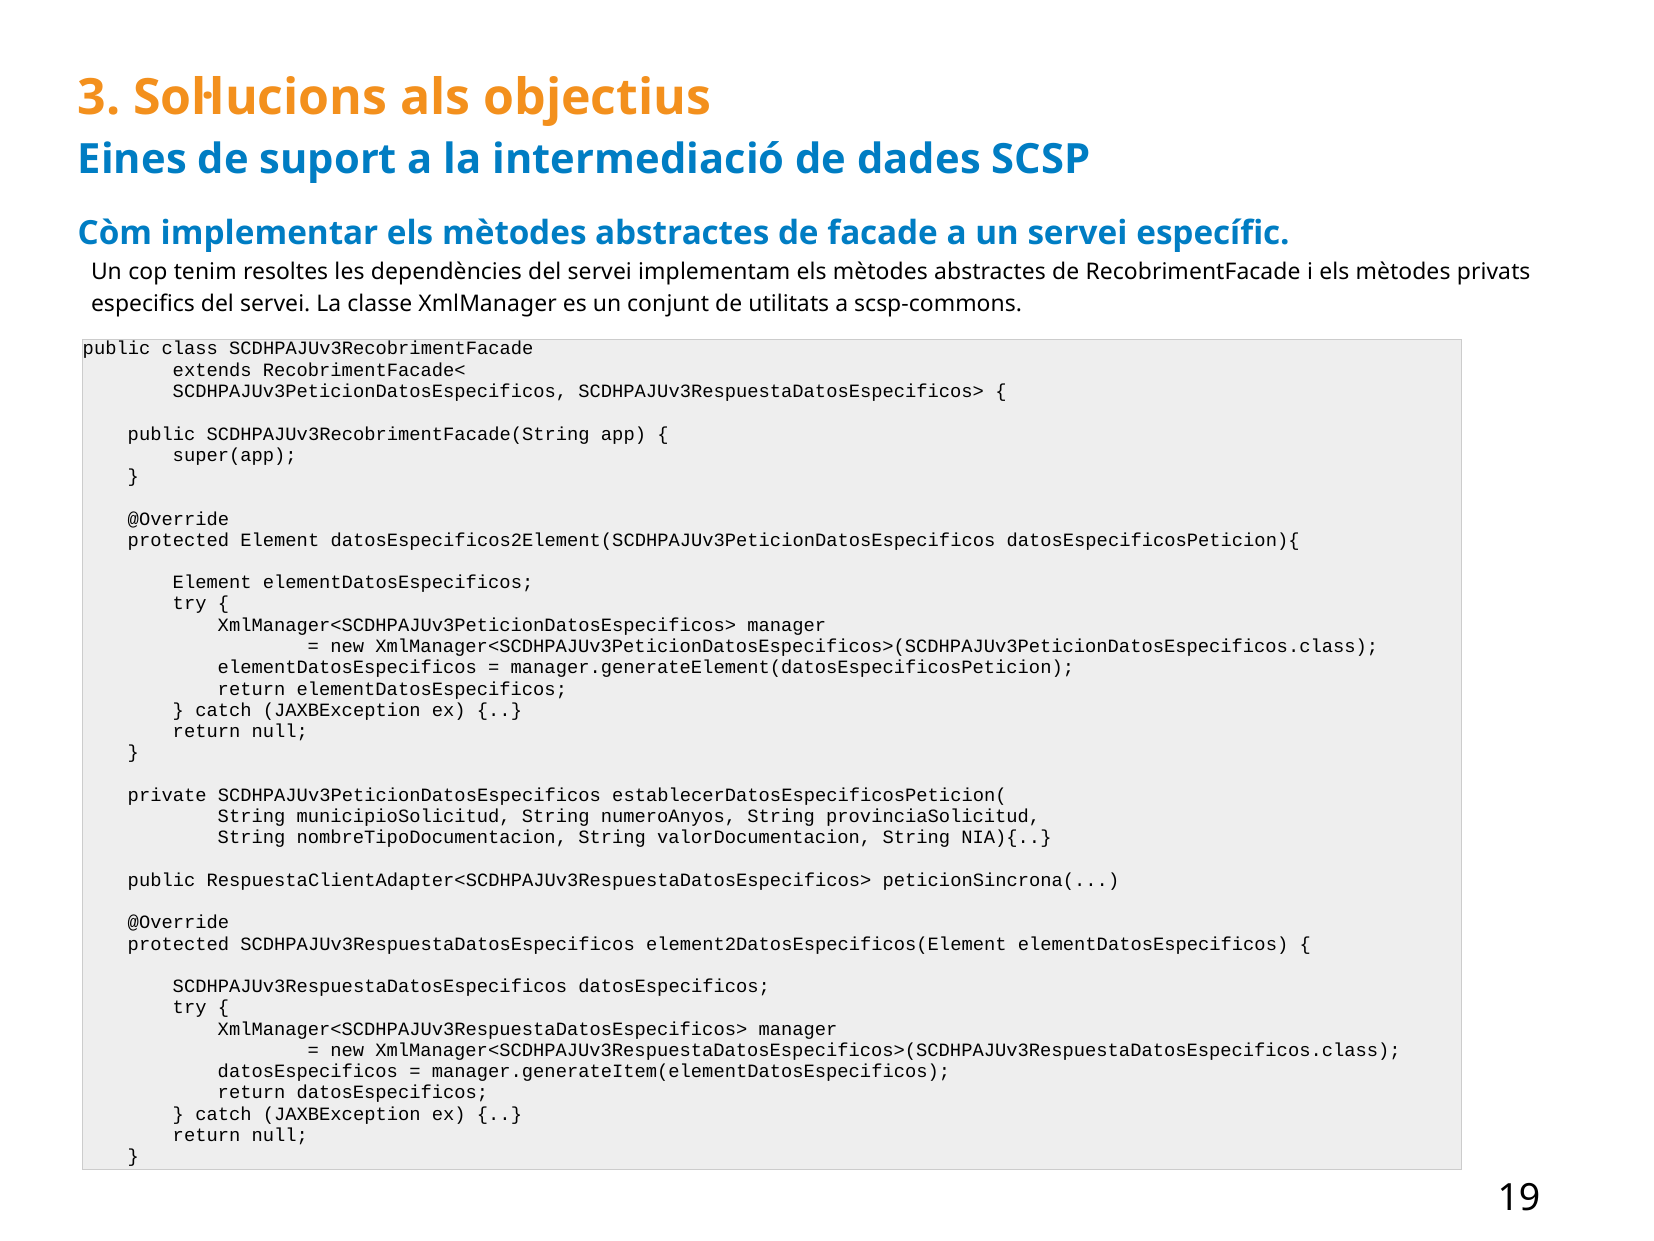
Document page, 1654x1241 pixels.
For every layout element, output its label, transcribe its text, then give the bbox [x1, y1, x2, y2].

text_box Un cop tenim resoltes les dependències del servei implementam els mètodes abstractes de RecobrimentFacade i els mètodes privats especifics del servei. La classe XmlManager es un conjunt de utilitats a scsp-commons. [76, 248, 1548, 324]
text_box <número> [1482, 1163, 1654, 1229]
text_box 3. Sol·lucions als objectius Eines de suport a la intermediació de dades SCSP Còm implementar els mètodes abstractes de facade a un servei específic. [63, 53, 1535, 148]
text_box public class SCDHPAJUv3RecobrimentFacade extends RecobrimentFacade< SCDHPAJUv3PeticionDatosEspecificos, SCDHPAJUv3RespuestaDatosEspecificos> { public SCDHPAJUv3RecobrimentFacade(String app) { super(app); } @Override protected Element datosEspecificos2Element(SCDHPAJUv3PeticionDatosEspecificos datosEspecificosPeticion){ Element elementDatosEspecificos; try { XmlManager<SCDHPAJUv3PeticionDatosEspecificos> manager = new XmlManager<SCDHPAJUv3PeticionDatosEspecificos>(SCDHPAJUv3PeticionDatosEspecificos.class); elementDatosEspecificos = manager.generateElement(datosEspecificosPeticion); return elementDatosEspecificos; } catch (JAXBException ex) {..} return null; } private SCDHPAJUv3PeticionDatosEspecificos establecerDatosEspecificosPeticion( String municipioSolicitud, String numeroAnyos, String provinciaSolicitud, String nombreTipoDocumentacion, String valorDocumentacion, String NIA){..} public RespuestaClientAdapter<SCDHPAJUv3RespuestaDatosEspecificos> peticionSincrona(...) @Override protected SCDHPAJUv3RespuestaDatosEspecificos element2DatosEspecificos(Element elementDatosEspecificos) { SCDHPAJUv3RespuestaDatosEspecificos datosEspecificos; try { XmlManager<SCDHPAJUv3RespuestaDatosEspecificos> manager = new XmlManager<SCDHPAJUv3RespuestaDatosEspecificos>(SCDHPAJUv3RespuestaDatosEspecificos.class); datosEspecificos = manager.generateItem(elementDatosEspecificos); return datosEspecificos; } catch (JAXBException ex) {..} return null; } [82, 339, 1462, 1170]
